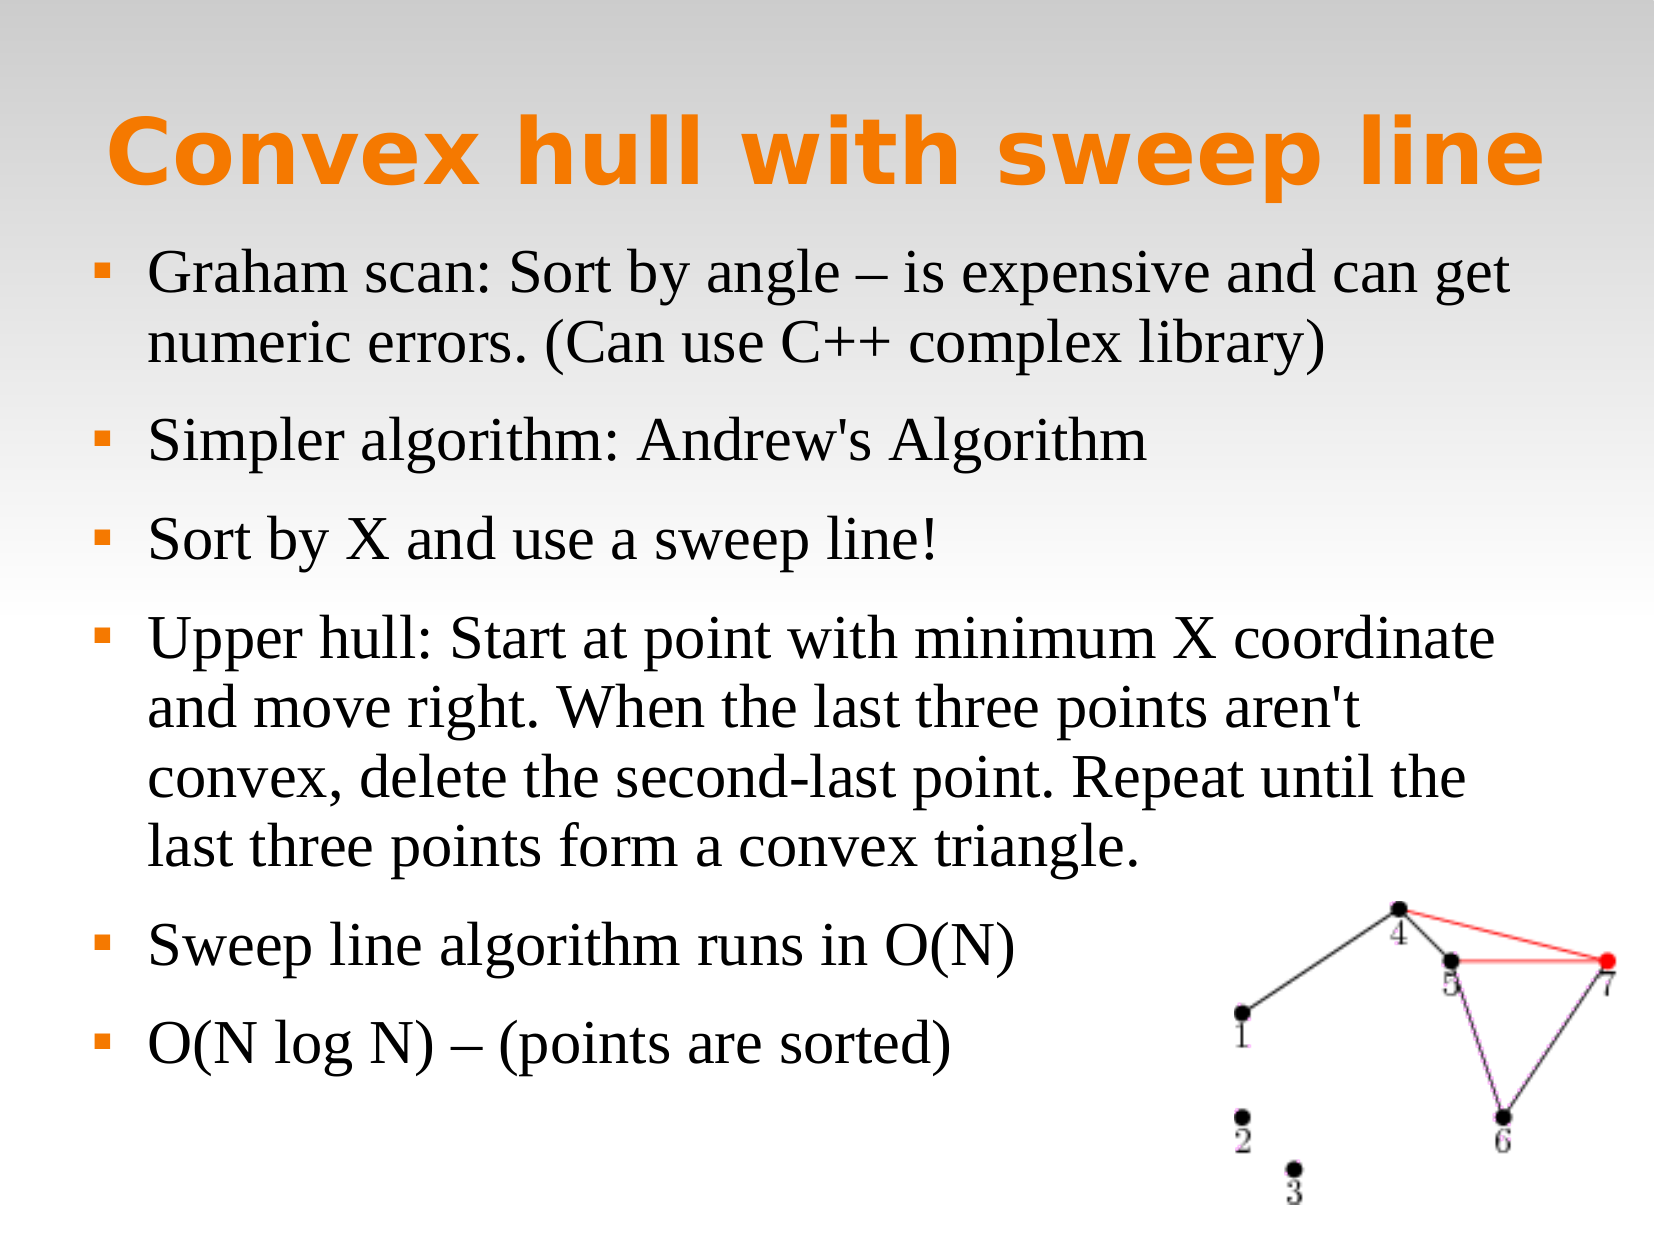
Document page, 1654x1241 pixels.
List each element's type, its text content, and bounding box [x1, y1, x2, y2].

picture [1234, 901, 1619, 1205]
title Convex hull with sweep line [82, 49, 1571, 257]
list Graham scan: Sort by angle – is expensive and can get numeric errors. (Can use C++ complex library) Simpler algorithm: Andrew's Algorithm Sort by X and use a sweep line! Upper hull: Start at point with minimum X coordinate and move right. When the last three points aren't convex, delete the second-last point. Repeat until the last three points form a convex triangle. Sweep line algorithm runs in O(N) O(N log N) – (points are sorted) [76, 237, 1565, 1141]
